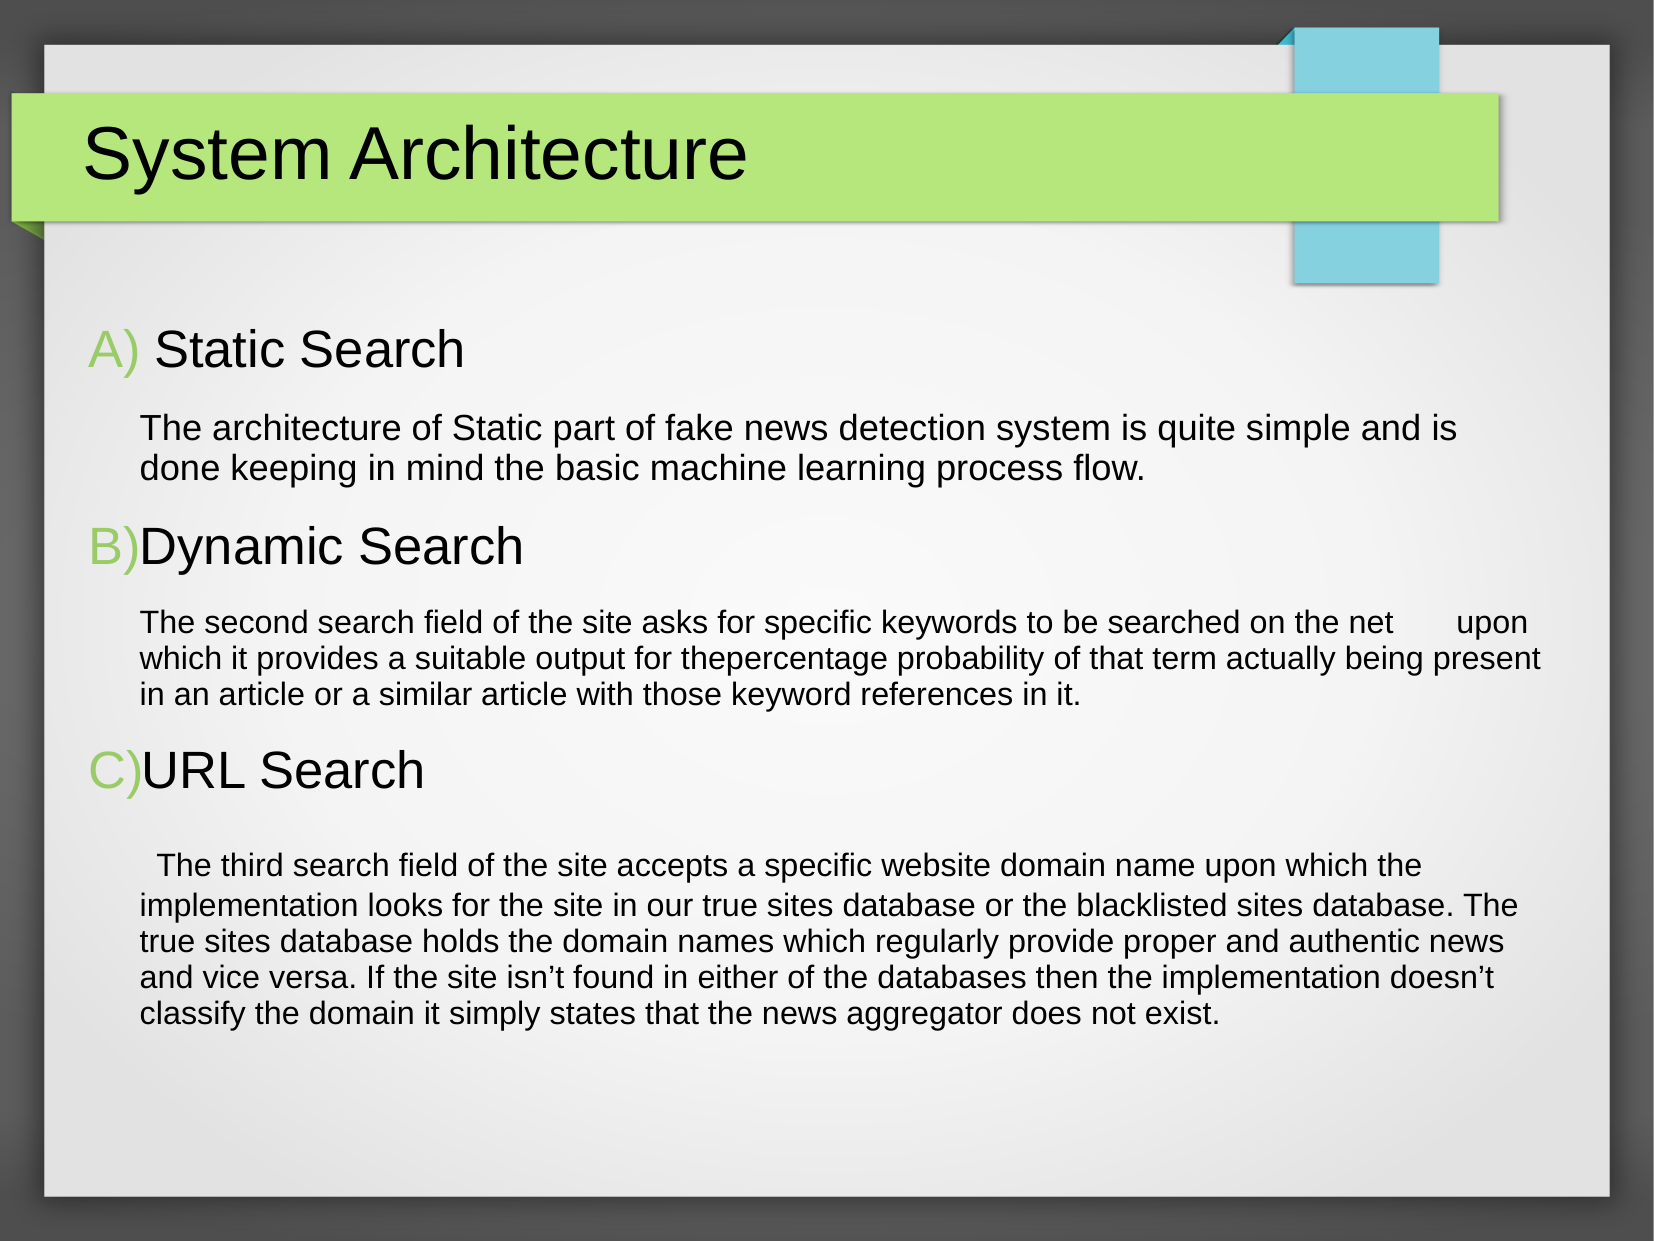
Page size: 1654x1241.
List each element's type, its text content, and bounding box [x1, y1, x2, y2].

list Static Search The architecture of Static part of fake news detection system is quite simple and is done keeping in mind the basic machine learning process flow. Dynamic Search The second search field of the site asks for specific keywords to be searched on the net upon which it provides a suitable output for thepercentage probability of that term actually being present in an article or a similar article with those keyword references in it. URL Search The third search field of the site accepts a specific website domain name upon which the implementation looks for the site in our true sites database or the blacklisted sites database. The true sites database holds the domain names which regularly provide proper and authentic news and vice versa. If the site isn’t found in either of the databases then the implementation doesn’t classify the domain it simply states that the news aggregator does not exist. [70, 320, 1560, 1040]
title System Architecture [82, 94, 1264, 213]
picture [0, 0, 1654, 1241]
